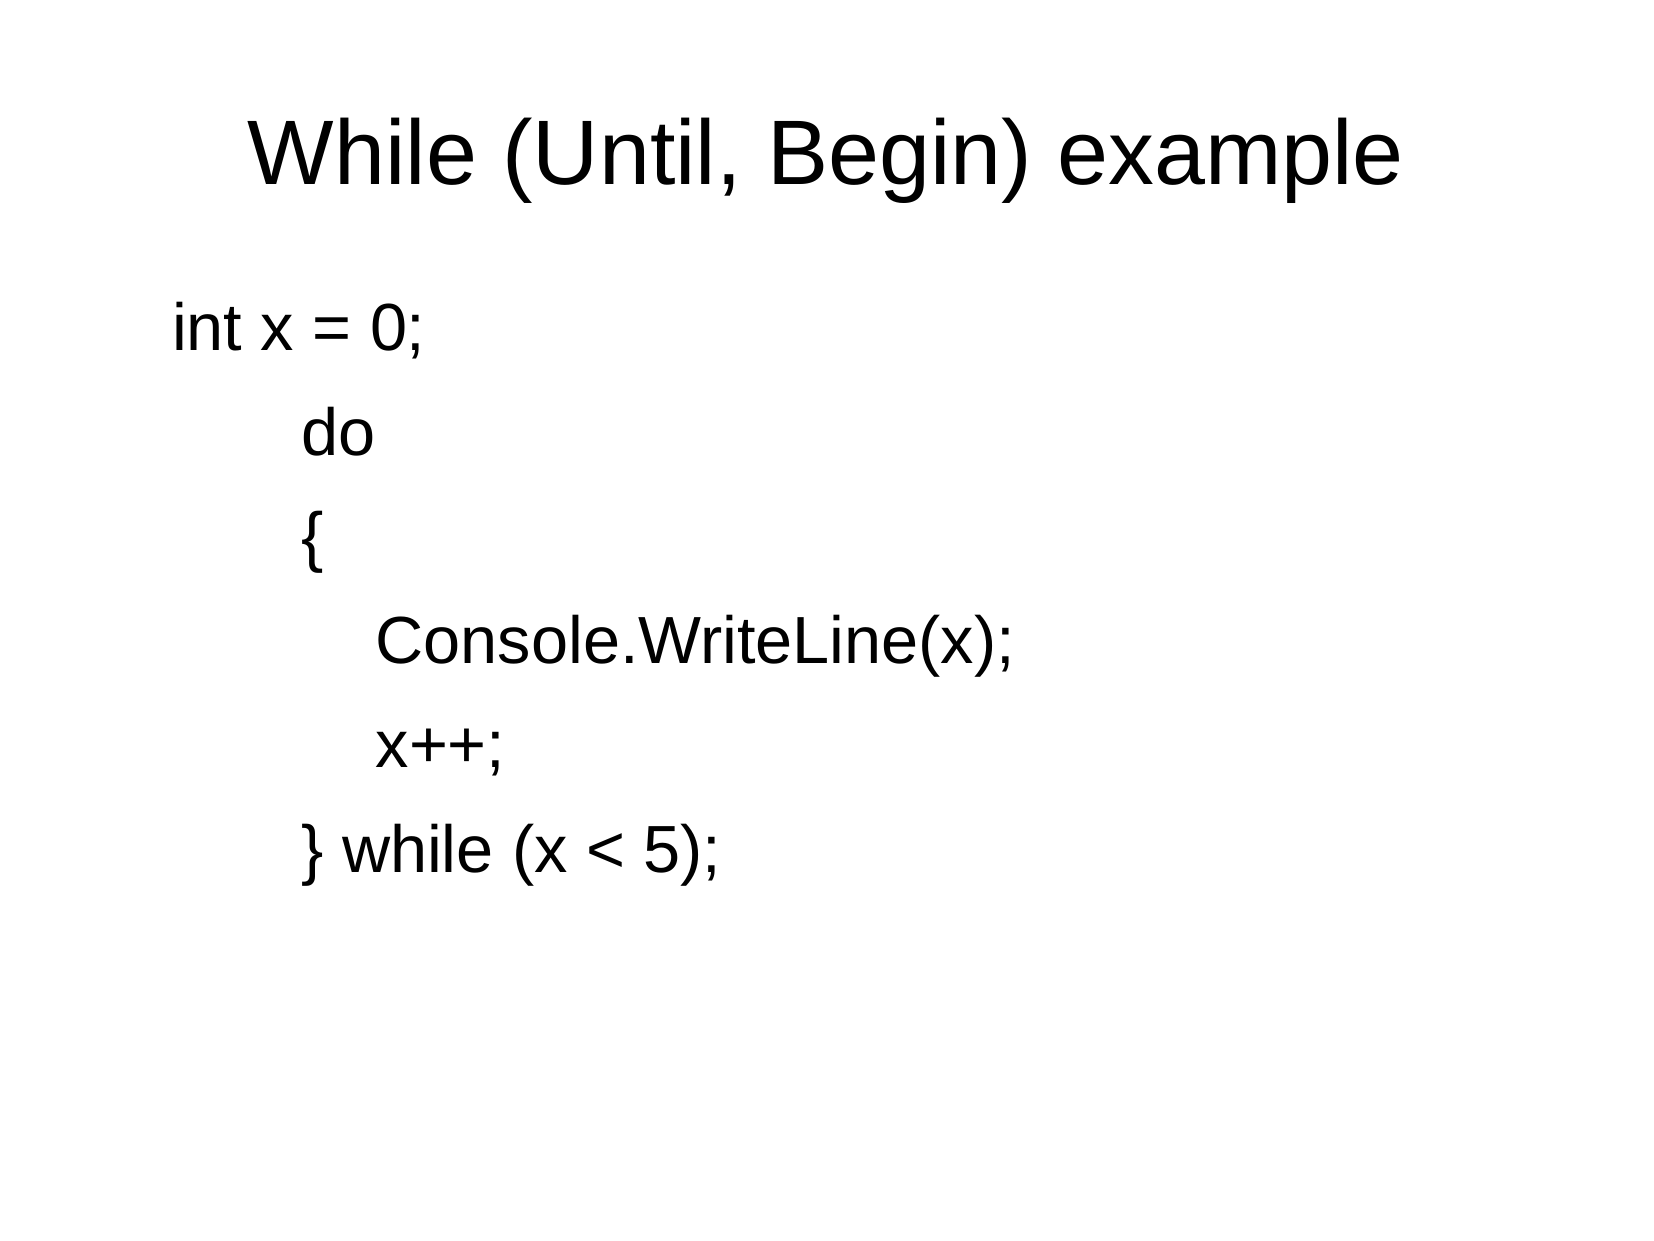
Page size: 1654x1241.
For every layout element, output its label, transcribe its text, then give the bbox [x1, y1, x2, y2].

title While (Until, Begin) example [82, 49, 1571, 257]
list int x = 0; do { Console.WriteLine(x); x++; } while (x < 5); [82, 290, 1571, 1010]
